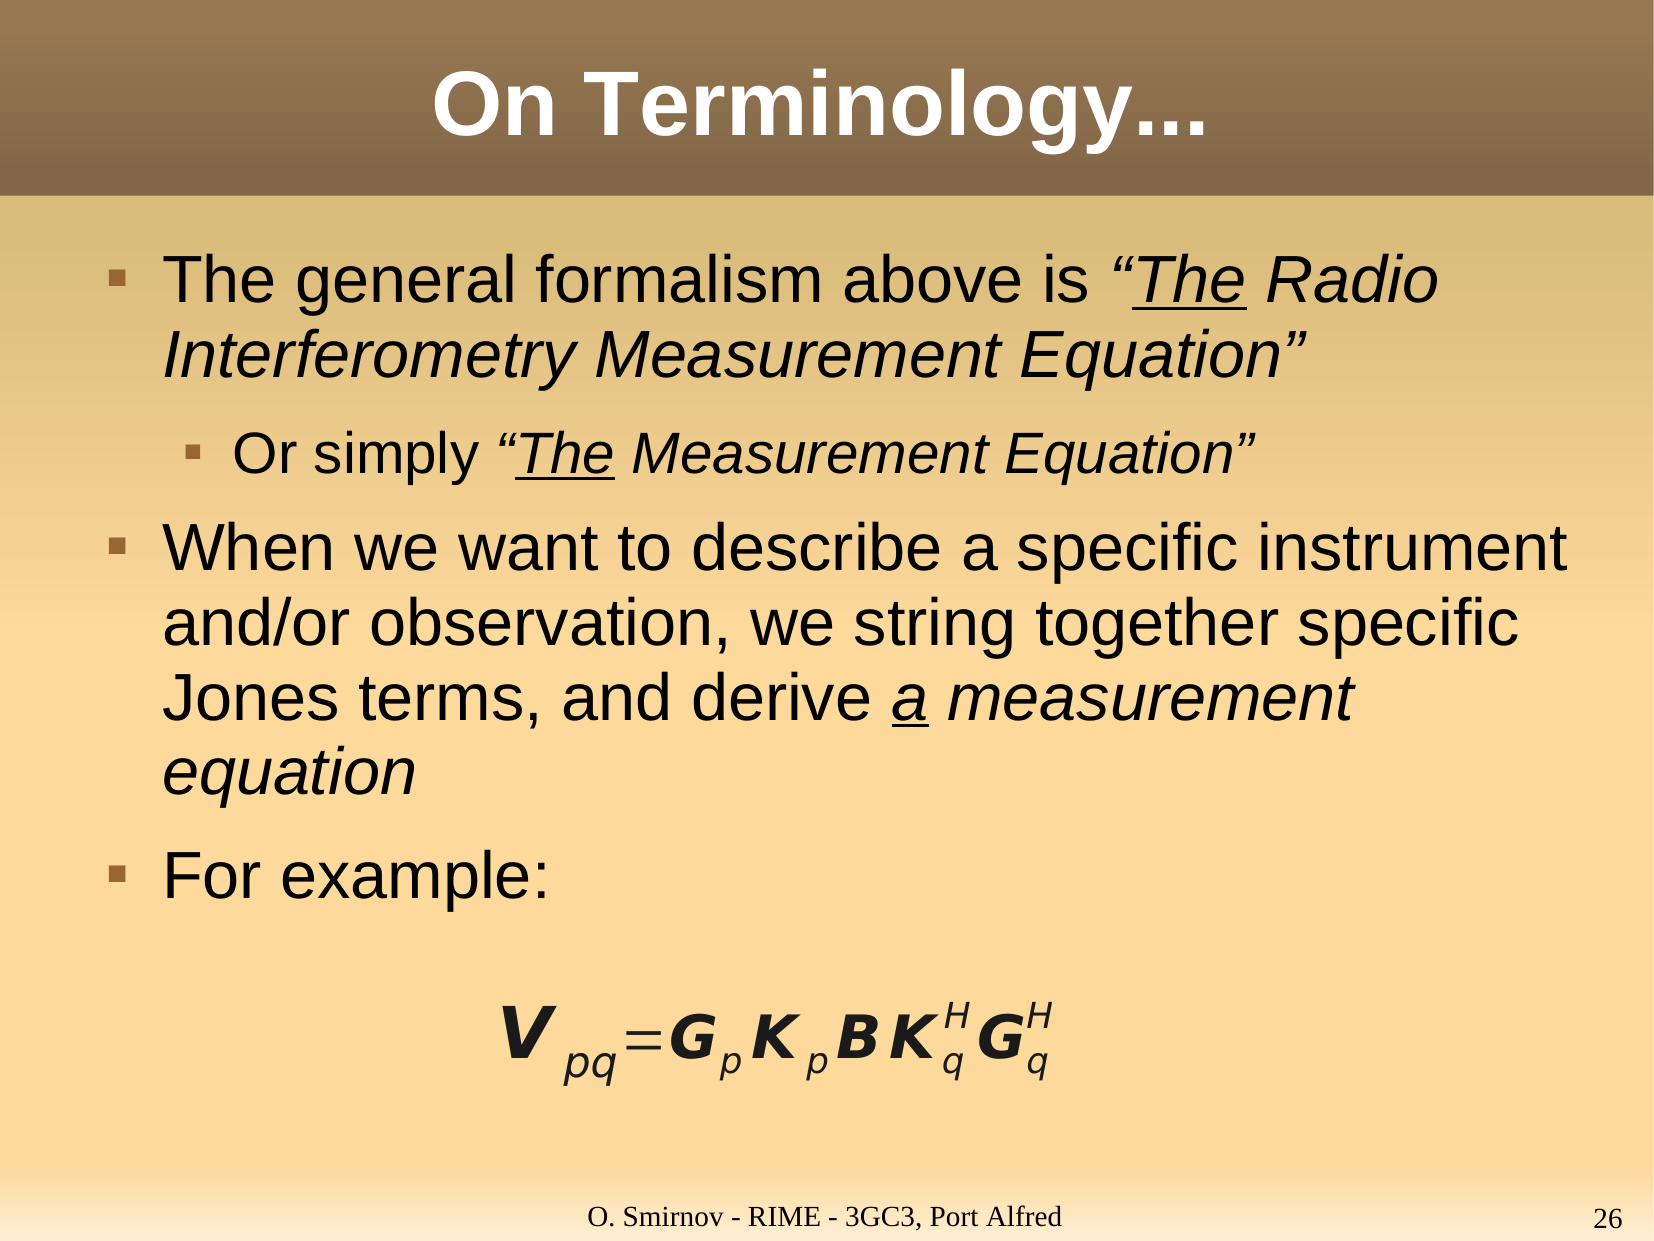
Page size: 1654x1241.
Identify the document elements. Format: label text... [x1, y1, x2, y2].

picture [0, 0, 1654, 1241]
list The general formalism above is “The Radio Interferometry Measurement Equation” Or simply “The Measurement Equation” When we want to describe a specific instrument and/or observation, we string together specific Jones terms, and derive a measurement equation For example: [91, 242, 1580, 1061]
chart [492, 992, 1061, 1088]
title On Terminology... [76, 0, 1565, 208]
